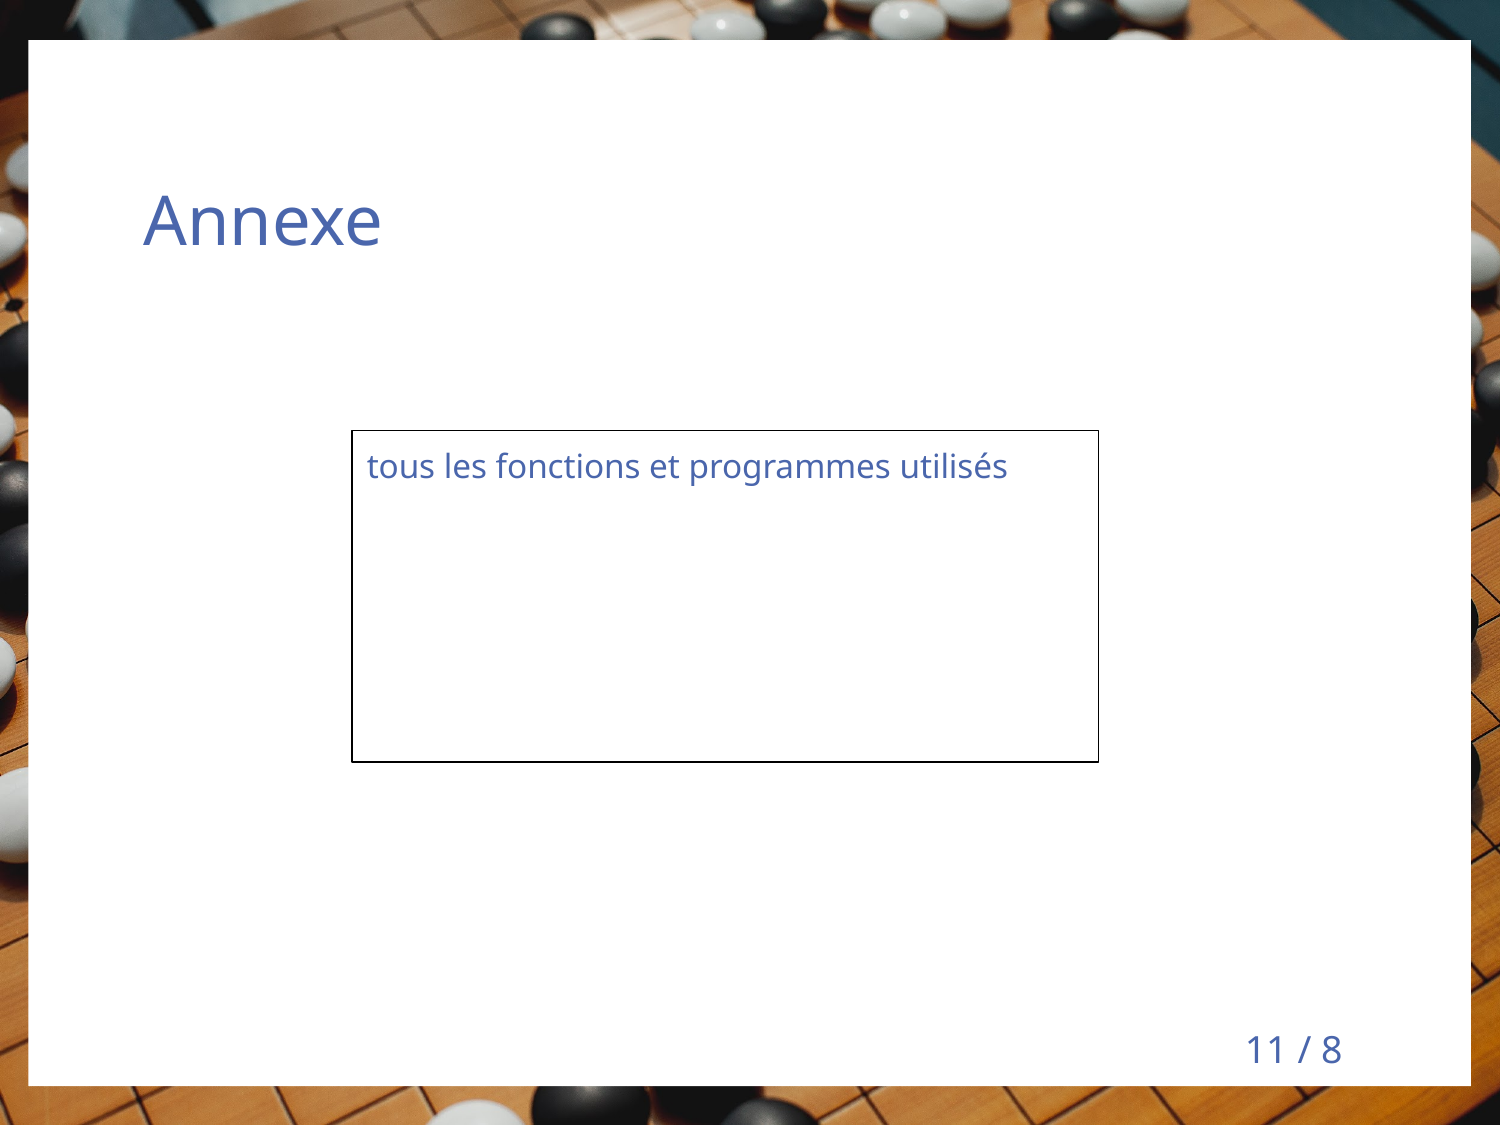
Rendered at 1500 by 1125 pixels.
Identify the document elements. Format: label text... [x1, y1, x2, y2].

picture [0, 0, 1500, 1125]
title Annexe [128, 112, 1344, 335]
slide_number <number> / 8 [1147, 1021, 1358, 1081]
text_box tous les fonctions et programmes utilisés [351, 430, 1099, 763]
